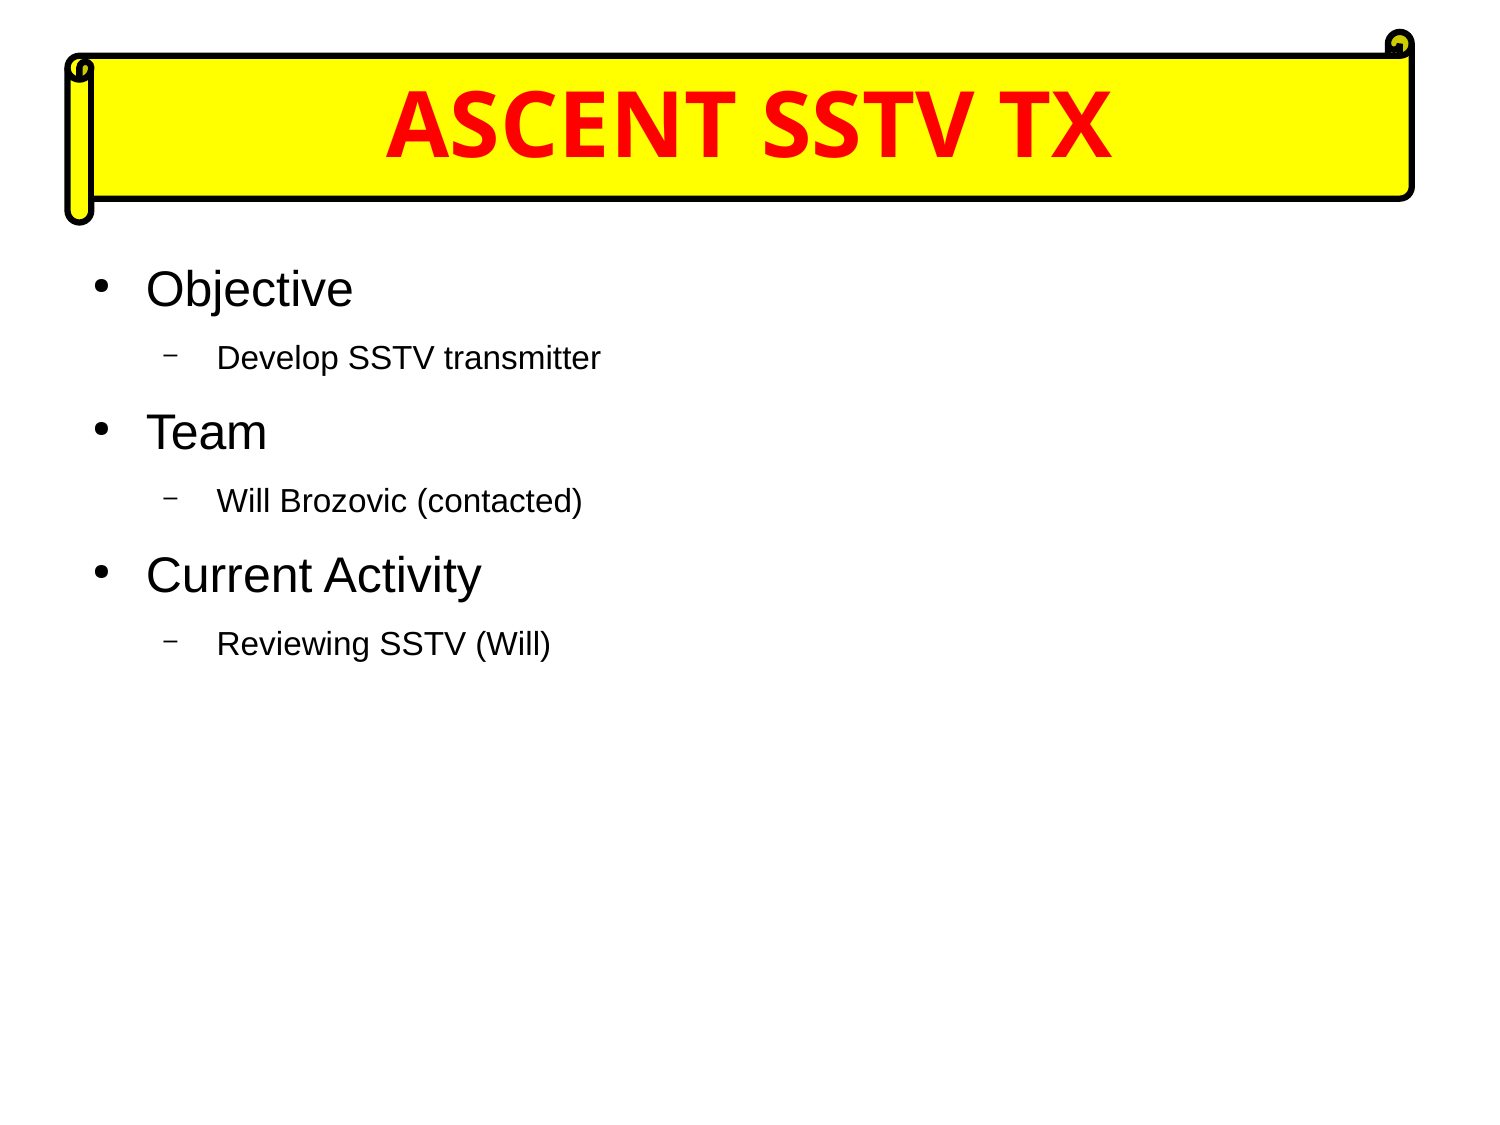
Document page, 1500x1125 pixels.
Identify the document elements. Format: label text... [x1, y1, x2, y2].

text_box [67, 184, 1412, 223]
text_box ASCENT SSTV TX [0, 58, 1500, 184]
text_box [72, 31, 1412, 58]
list Objective Develop SSTV transmitter Team Will Brozovic (contacted) Current Activity Reviewing SSTV (Will) [75, 263, 1425, 916]
